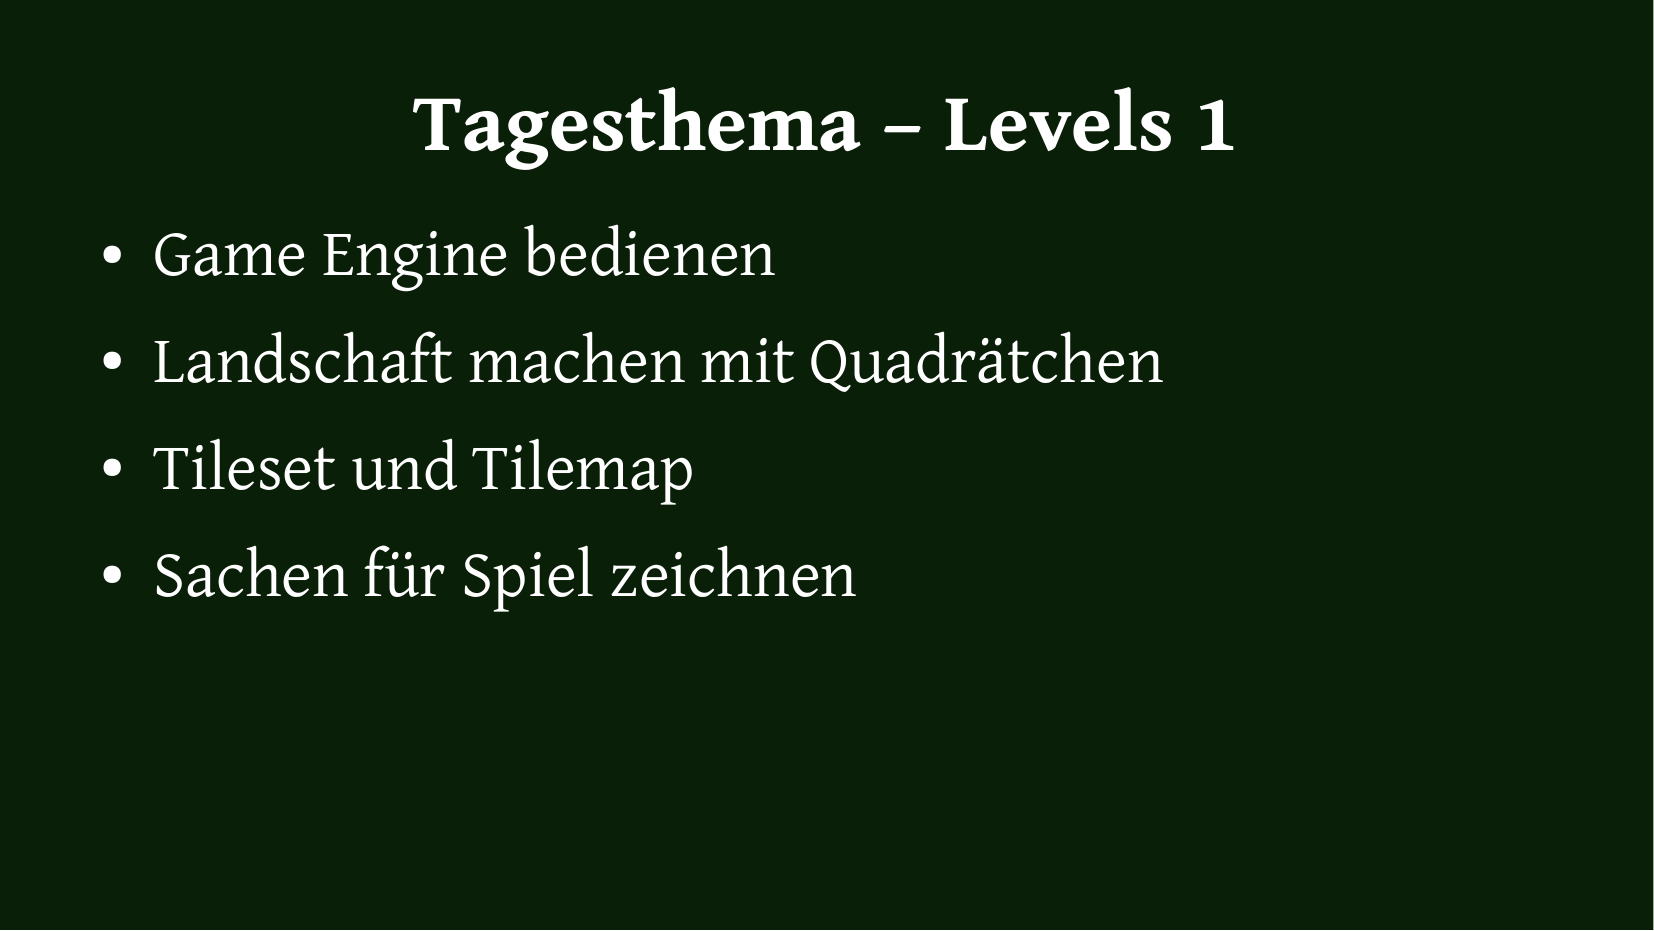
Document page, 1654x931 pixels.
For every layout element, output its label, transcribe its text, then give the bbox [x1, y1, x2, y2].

list Game Engine bedienen Landschaft machen mit Quadrätchen Tileset und Tilemap Sachen für Spiel zeichnen [82, 217, 1571, 827]
title Tagesthema – Levels 1 [82, 59, 1571, 193]
